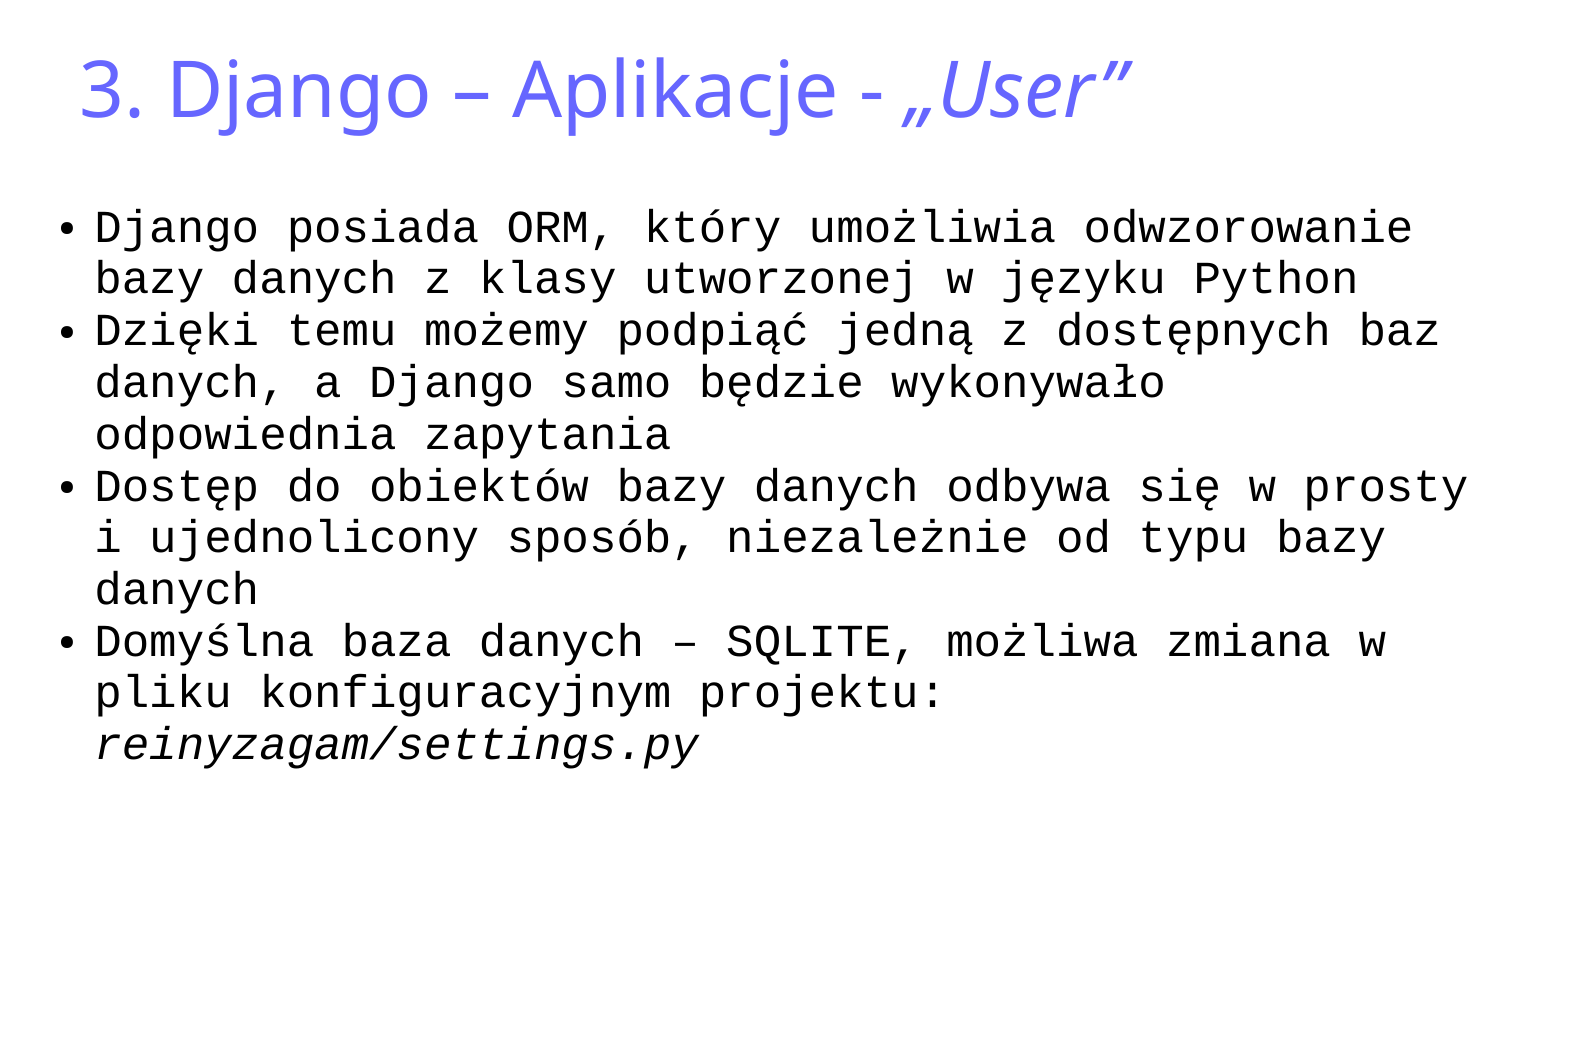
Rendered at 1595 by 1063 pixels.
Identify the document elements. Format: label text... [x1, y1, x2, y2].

title 3. Django – Aplikacje - „User” [79, 42, 1515, 220]
text_box Django posiada ORM, który umożliwia odwzorowanie bazy danych z klasy utworzonej w języku Python Dzięki temu możemy podpiąć jedną z dostępnych baz danych, a Django samo będzie wykonywało odpowiednia zapytania Dostęp do obiektów bazy danych odbywa się w prosty i ujednolicony sposób, niezależnie od typu bazy danych Domyślna baza danych – SQLITE, możliwa zmiana w pliku konfiguracyjnym projektu: reinyzagam/settings.py [58, 204, 1494, 708]
